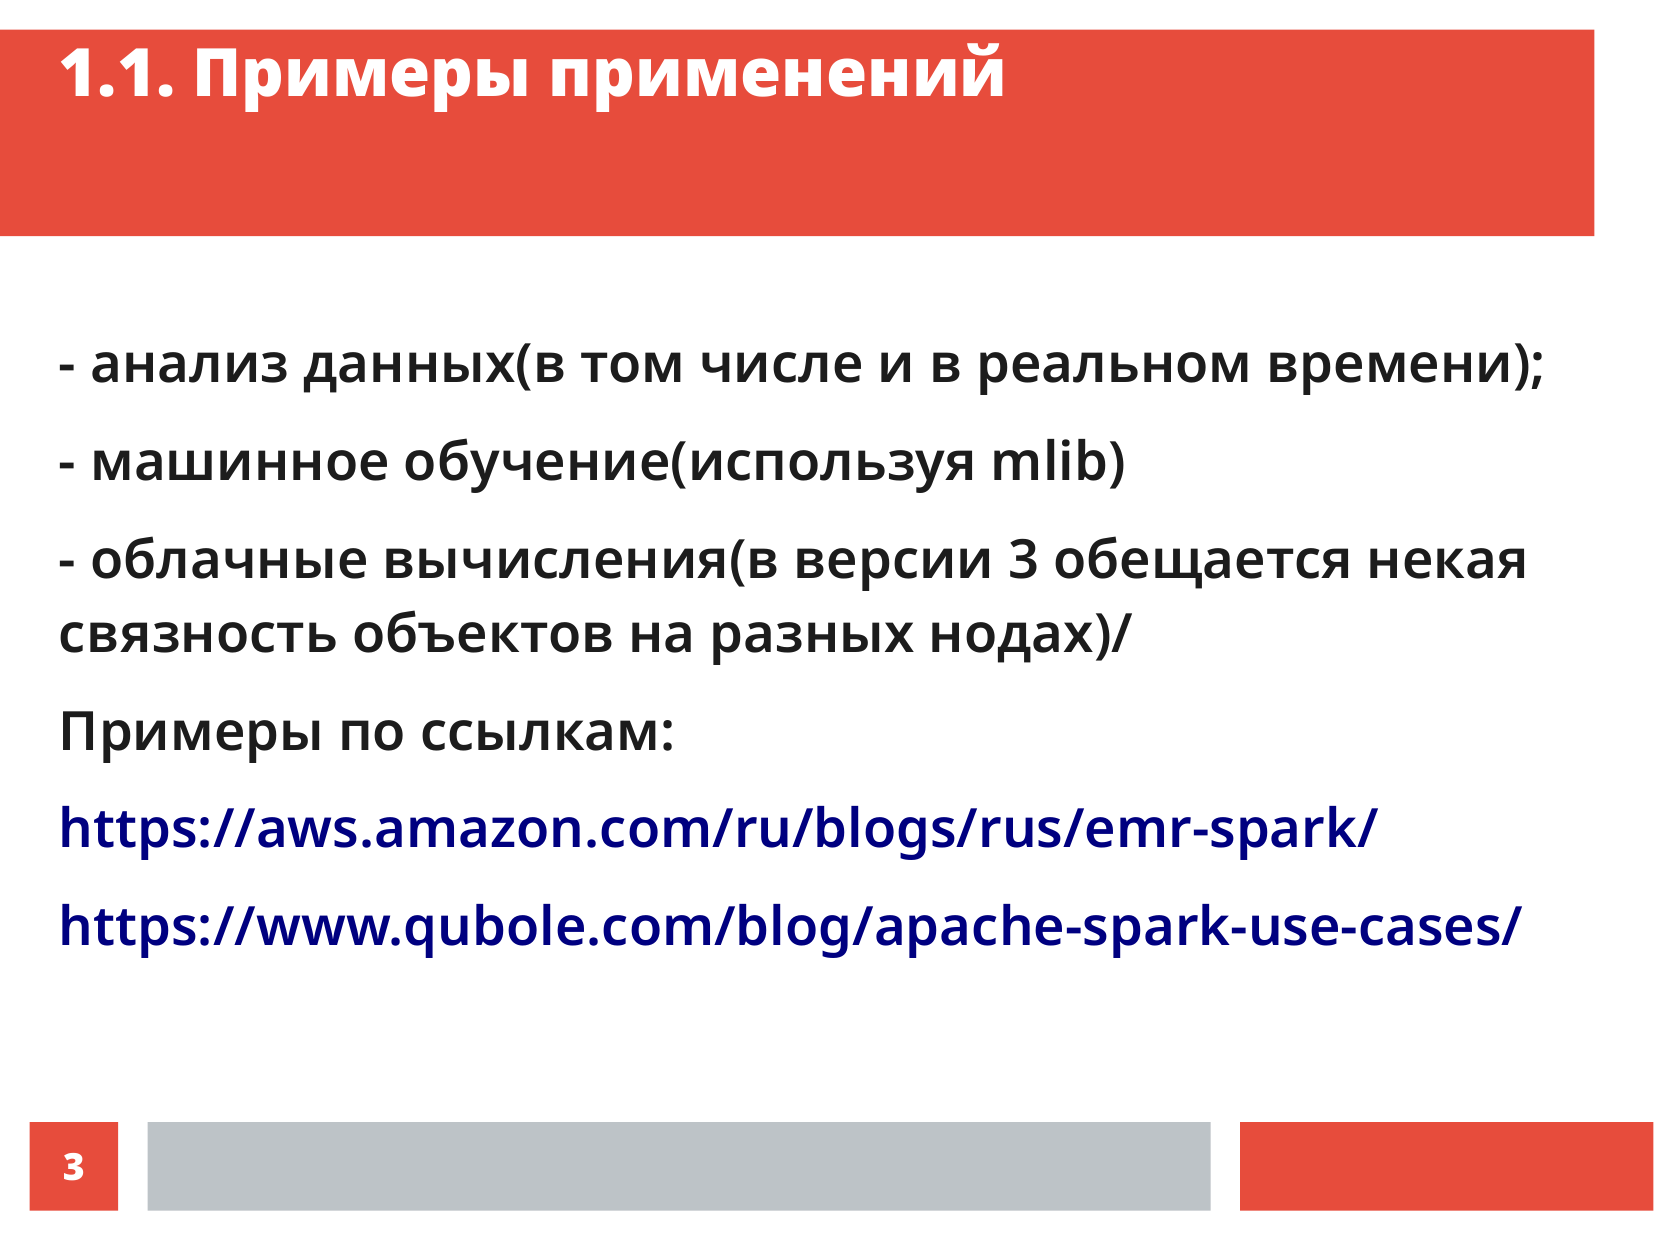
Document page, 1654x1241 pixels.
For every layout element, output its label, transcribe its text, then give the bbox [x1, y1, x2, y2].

title 1.1. Примеры применений [59, 59, 1595, 207]
list - анализ данных(в том числе и в реальном времени); - машинное обучение(используя mlib) - облачные вычисления(в версии 3 обещается некая связность объектов на разных нодах)/ Примеры по ссылкам: https://aws.amazon.com/ru/blogs/rus/emr-spark/ https://www.qubole.com/blog/apache-spark-use-cases/ [59, 324, 1565, 1093]
